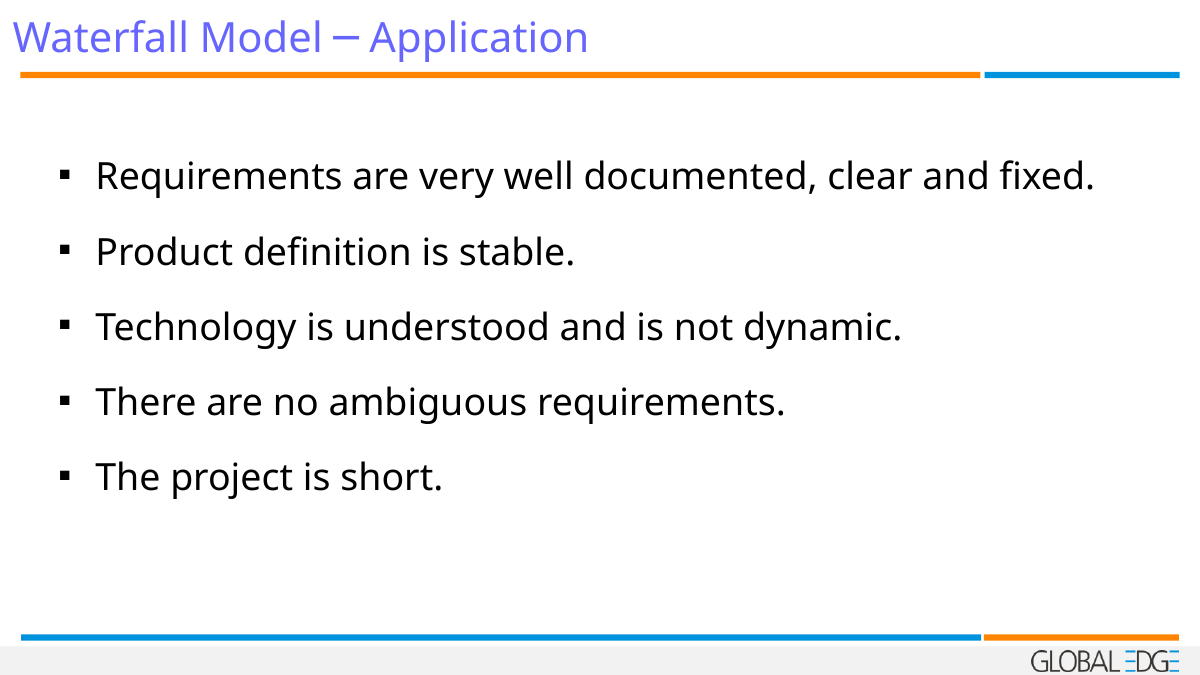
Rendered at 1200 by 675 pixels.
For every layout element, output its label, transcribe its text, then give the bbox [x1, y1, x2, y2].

title Waterfall Model ─ Application [12, 9, 1088, 63]
picture [1031, 650, 1179, 672]
subtitle Requirements are very well documented, clear and fixed. Product definition is stable. Technology is understood and is not dynamic. There are no ambiguous requirements. The project is short. [60, 150, 1140, 542]
